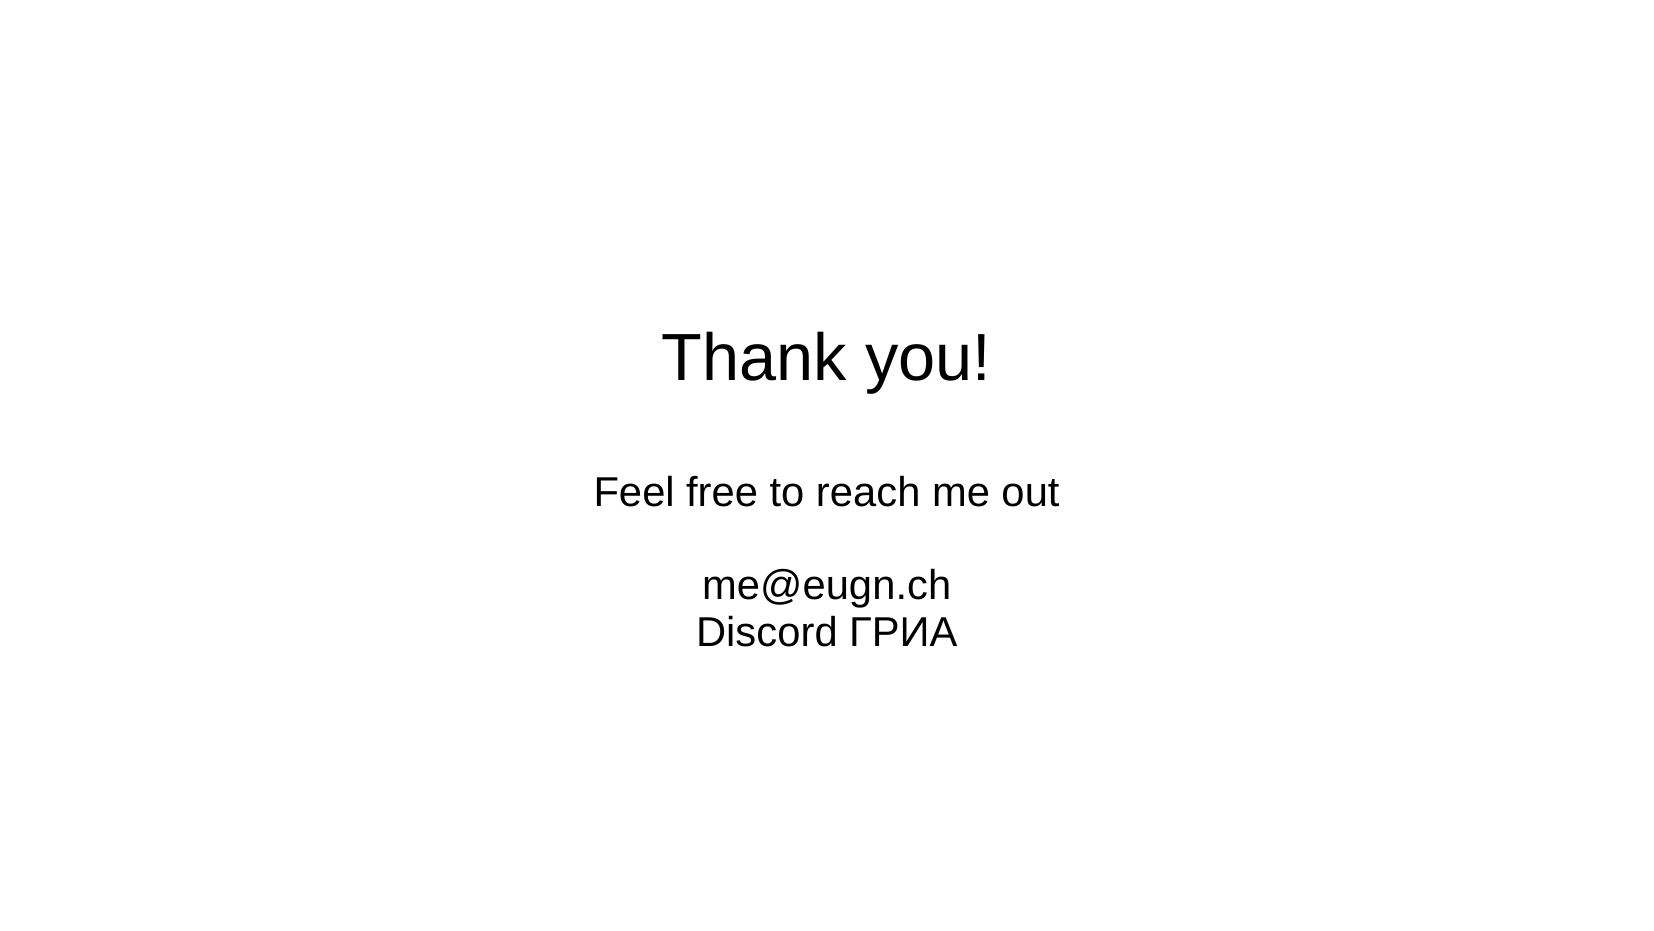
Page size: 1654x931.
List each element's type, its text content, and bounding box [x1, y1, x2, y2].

subtitle Thank you! Feel free to reach me out me@eugn.ch Discord ГРИА [82, 217, 1571, 758]
